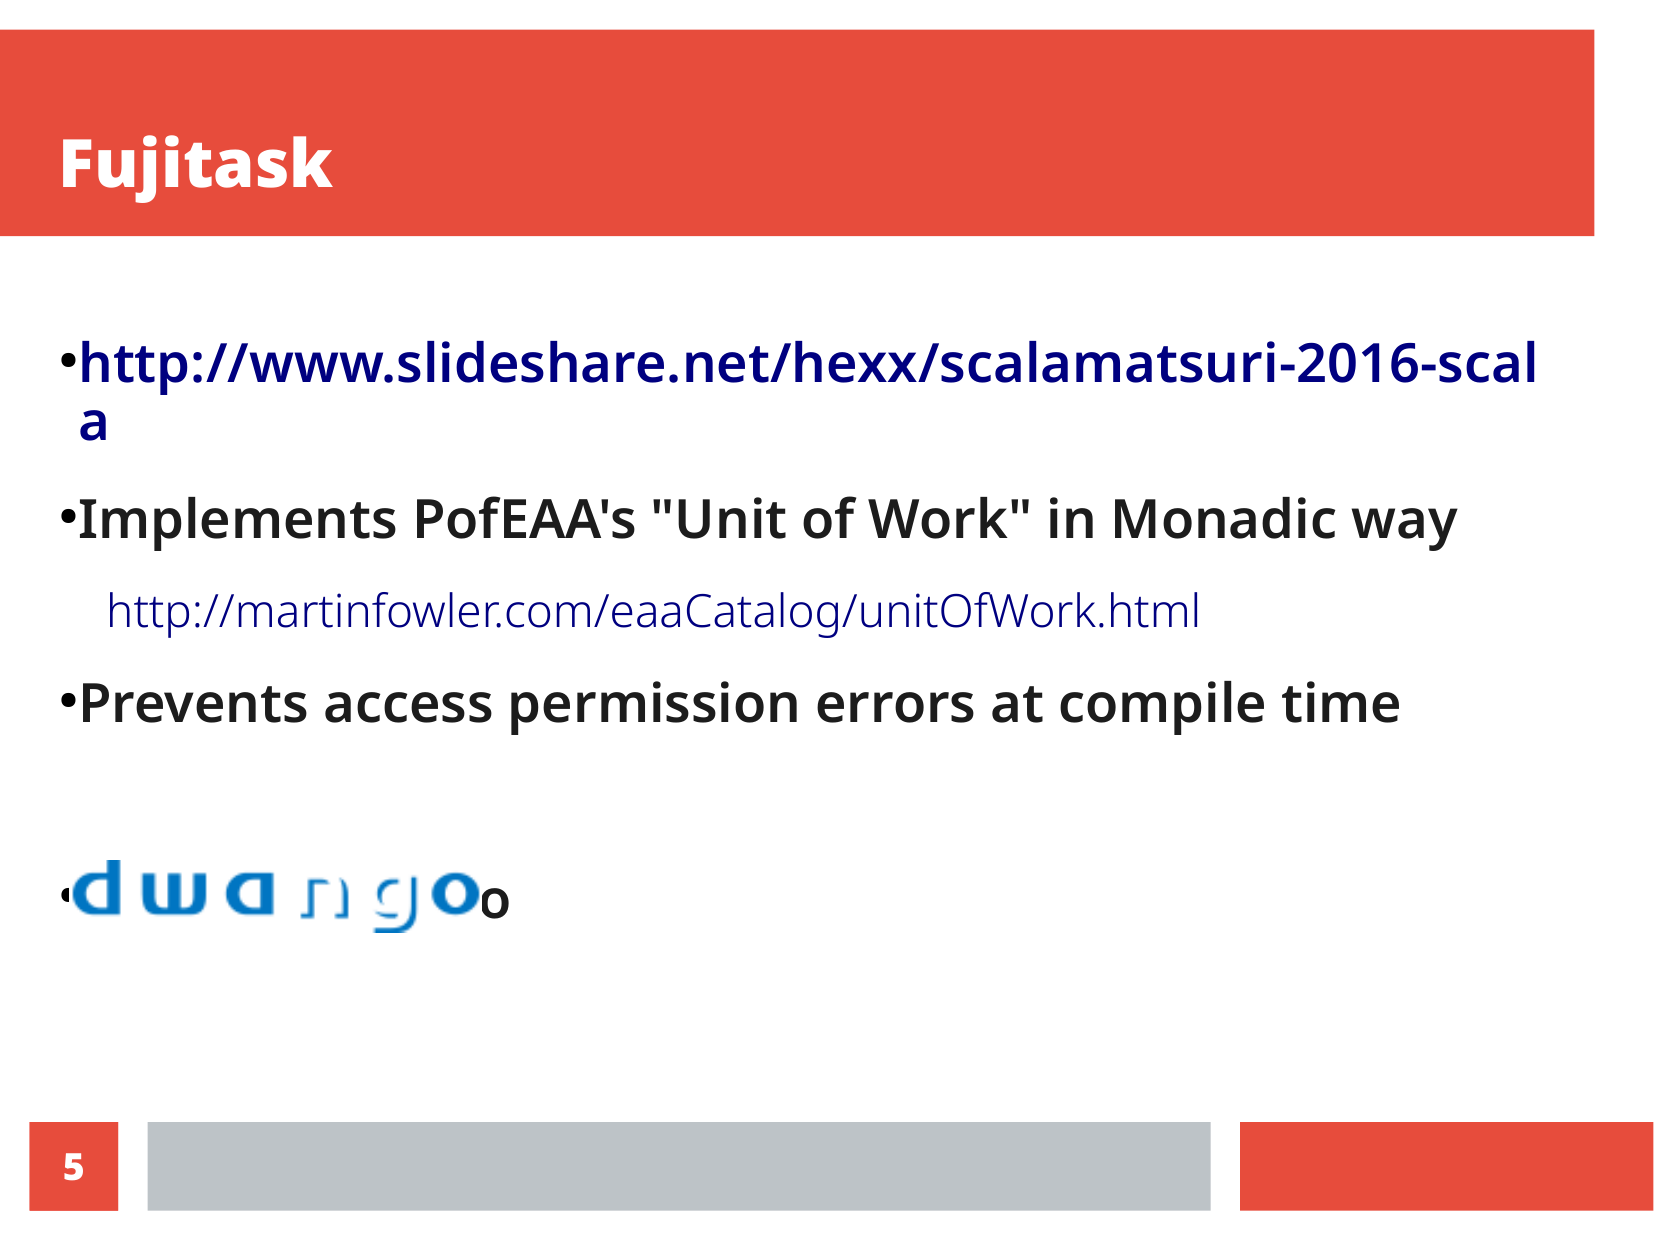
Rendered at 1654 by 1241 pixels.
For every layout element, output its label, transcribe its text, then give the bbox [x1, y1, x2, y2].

list http://www.slideshare.net/hexx/scalamatsuri-2016-scala Implements PofEAA's "Unit of Work" in Monadic way http://martinfowler.com/eaaCatalog/unitOfWork.html Prevents access permission errors at compile time Used at Dwango [59, 324, 1565, 1093]
title Fujitask [59, 59, 1595, 207]
picture [69, 860, 482, 933]
